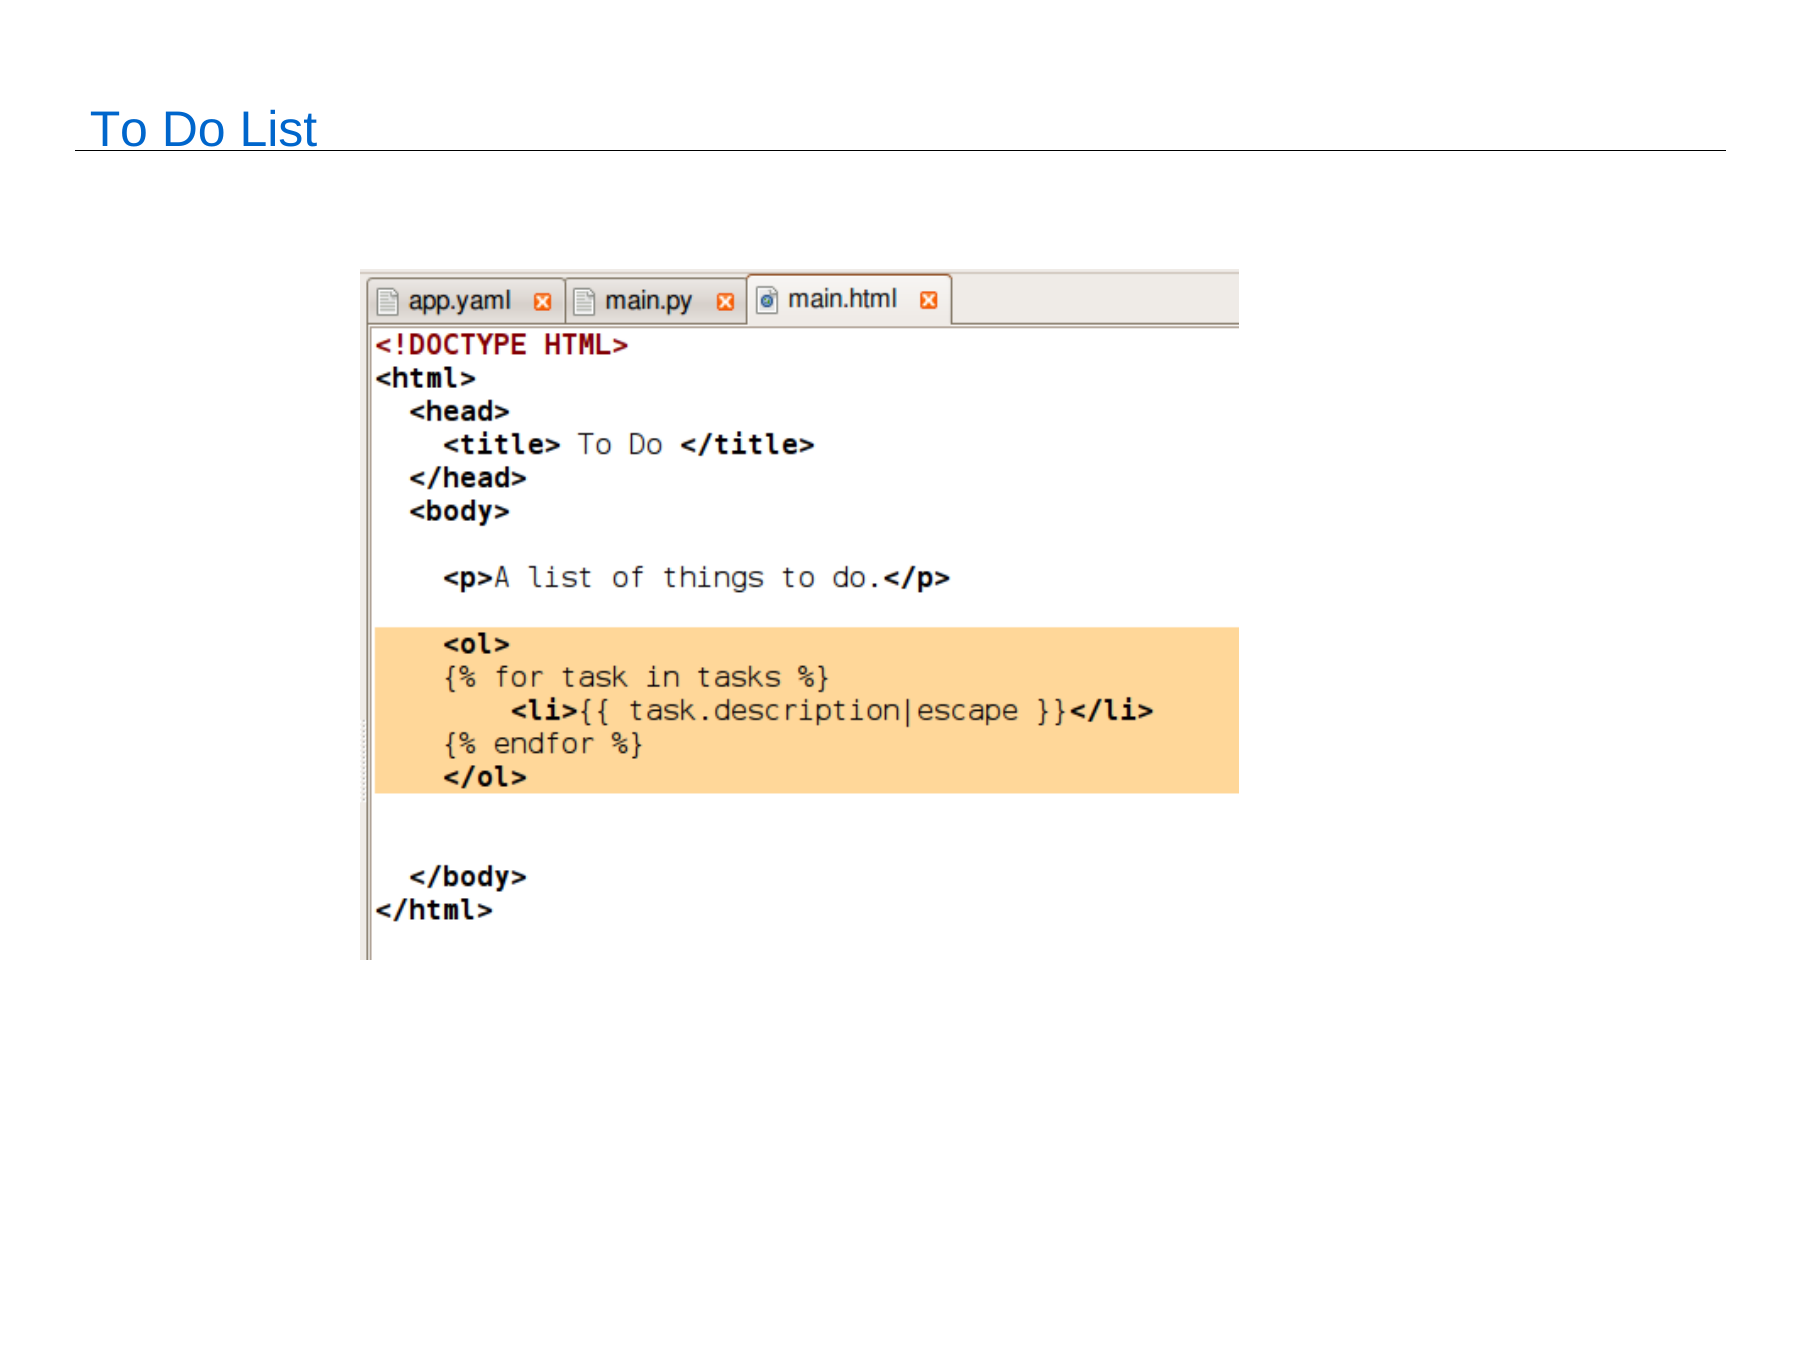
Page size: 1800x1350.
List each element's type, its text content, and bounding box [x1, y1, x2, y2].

title To Do List [89, 71, 1489, 165]
picture [360, 269, 1239, 960]
